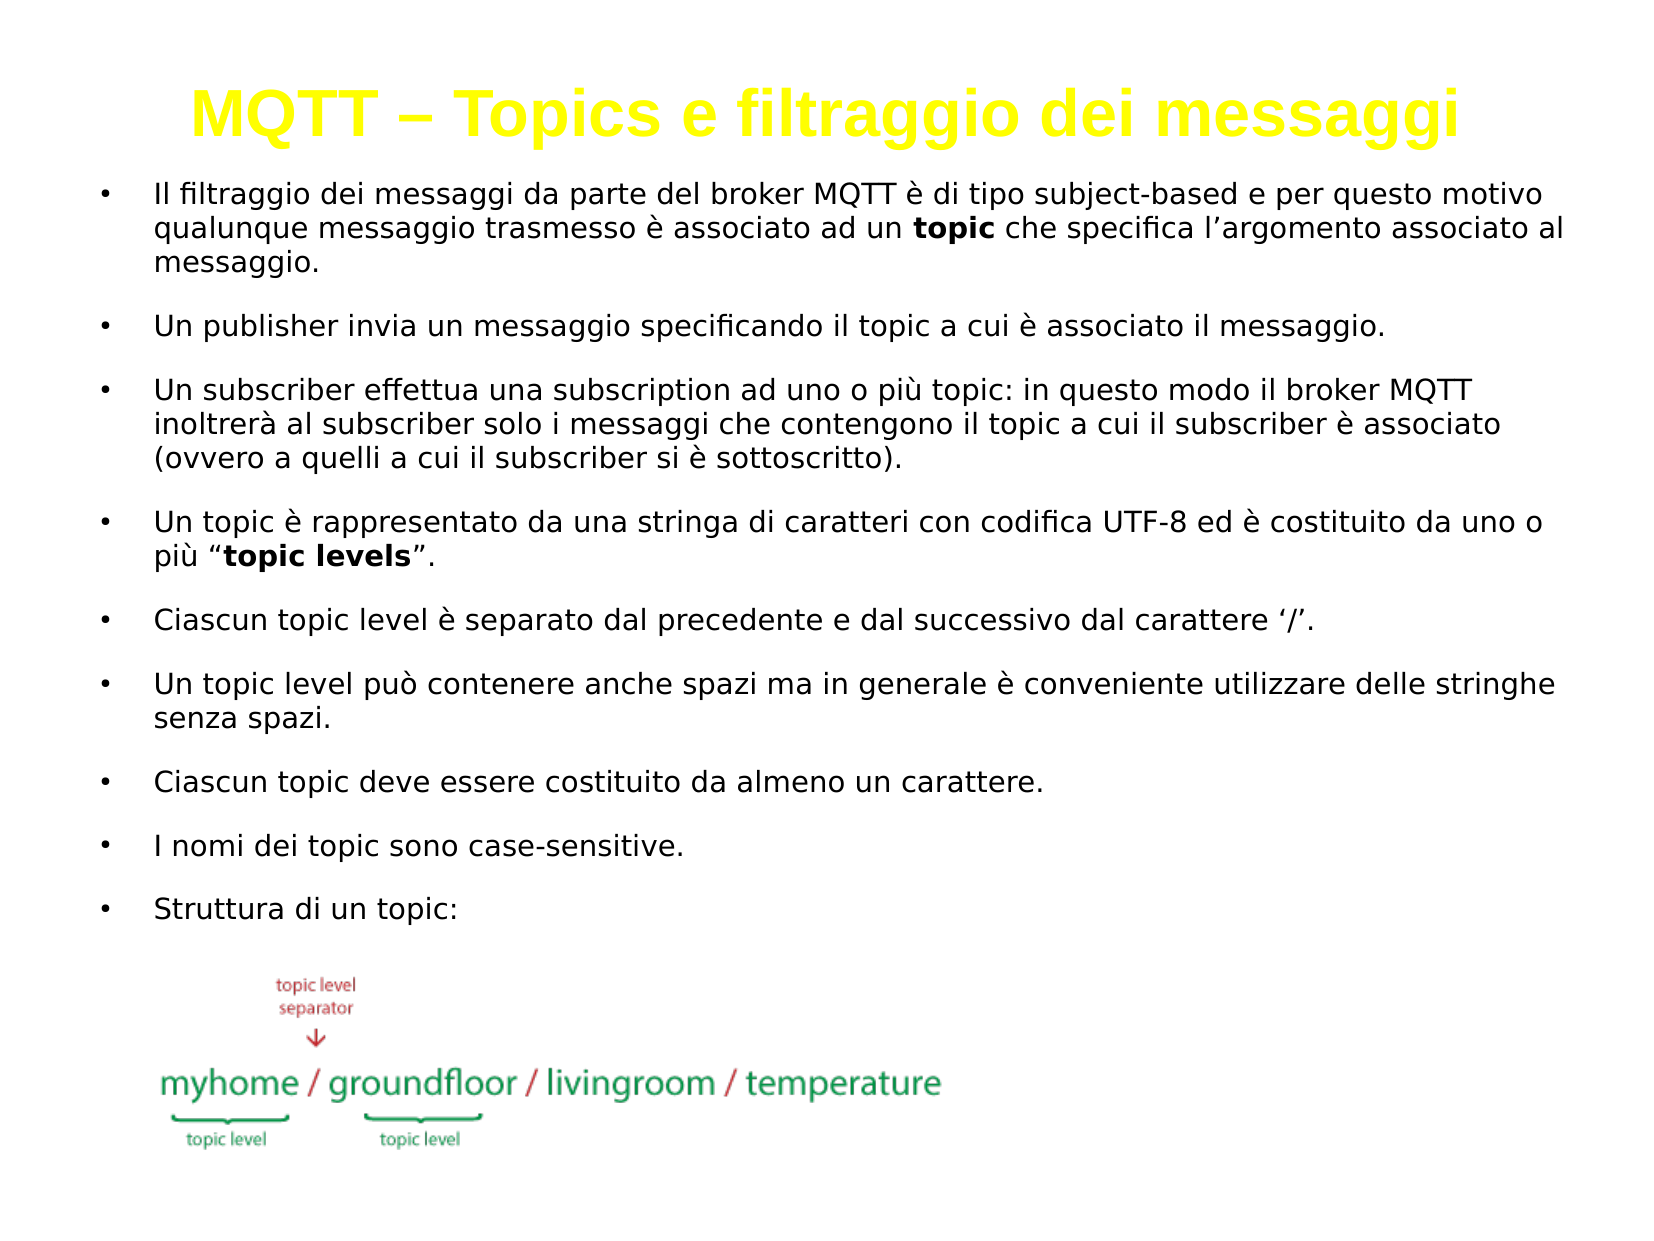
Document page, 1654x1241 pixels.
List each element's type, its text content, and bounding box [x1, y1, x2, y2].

list Il filtraggio dei messaggi da parte del broker MQTT è di tipo subject-based e per questo motivo qualunque messaggio trasmesso è associato ad un topic che specifica l’argomento associato al messaggio. Un publisher invia un messaggio specificando il topic a cui è associato il messaggio. Un subscriber effettua una subscription ad uno o più topic: in questo modo il broker MQTT inoltrerà al subscriber solo i messaggi che contengono il topic a cui il subscriber è associato (ovvero a quelli a cui il subscriber si è sottoscritto). Un topic è rappresentato da una stringa di caratteri con codifica UTF-8 ed è costituito da uno o più “topic levels”. Ciascun topic level è separato dal precedente e dal successivo dal carattere ‘/’. Un topic level può contenere anche spazi ma in generale è conveniente utilizzare delle stringhe senza spazi. Ciascun topic deve essere costituito da almeno un carattere. I nomi dei topic sono case-sensitive. Struttura di un topic: [82, 177, 1571, 1170]
title MQTT – Topics e filtraggio dei messaggi [82, 49, 1571, 177]
picture [47, 949, 1048, 1183]
